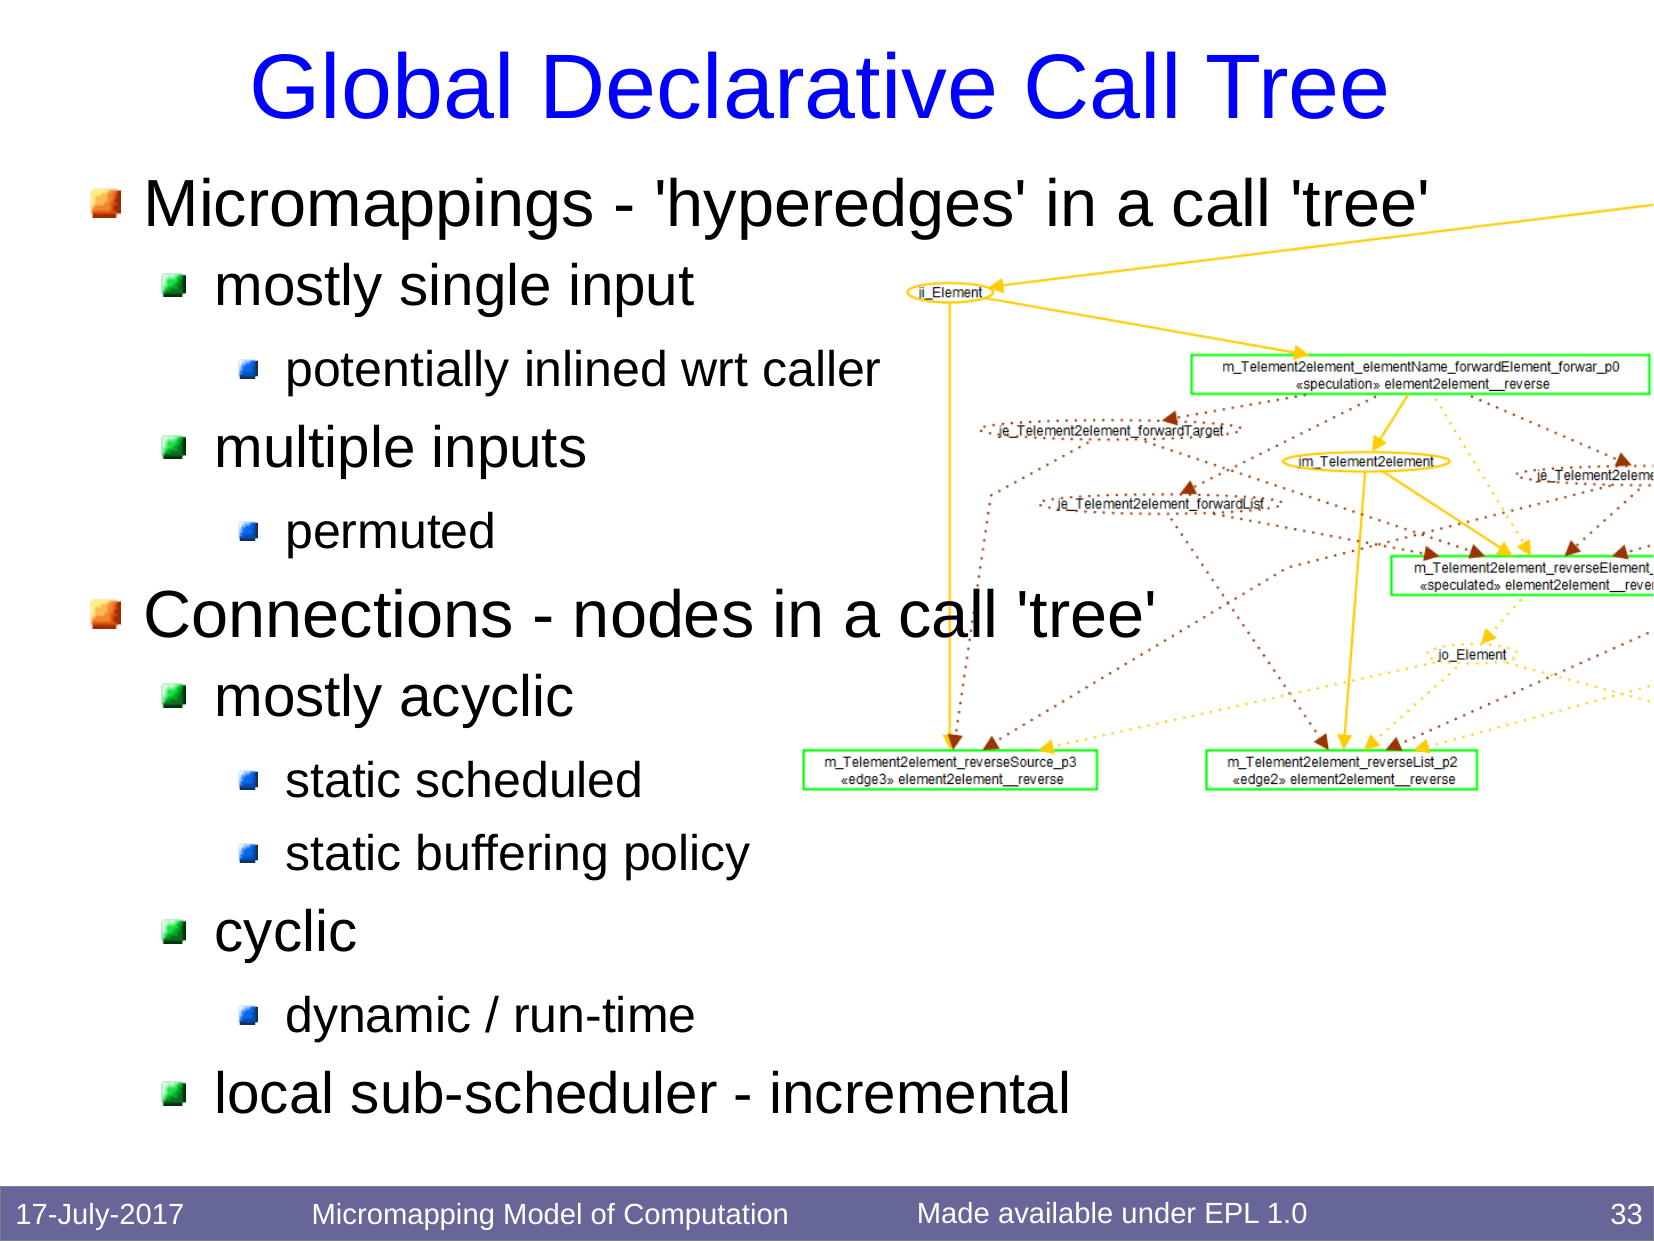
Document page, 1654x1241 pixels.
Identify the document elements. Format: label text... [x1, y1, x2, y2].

title Global Declarative Call Tree [0, 0, 1654, 191]
picture [1562, 191, 1654, 791]
list Micromappings - 'hyperedges' in a call 'tree' mostly single input potentially inlined wrt caller multiple inputs permuted Connections - nodes in a call 'tree' mostly acyclic static scheduled static buffering policy cyclic dynamic / run-time local sub-scheduler - incremental [72, 165, 1562, 1125]
